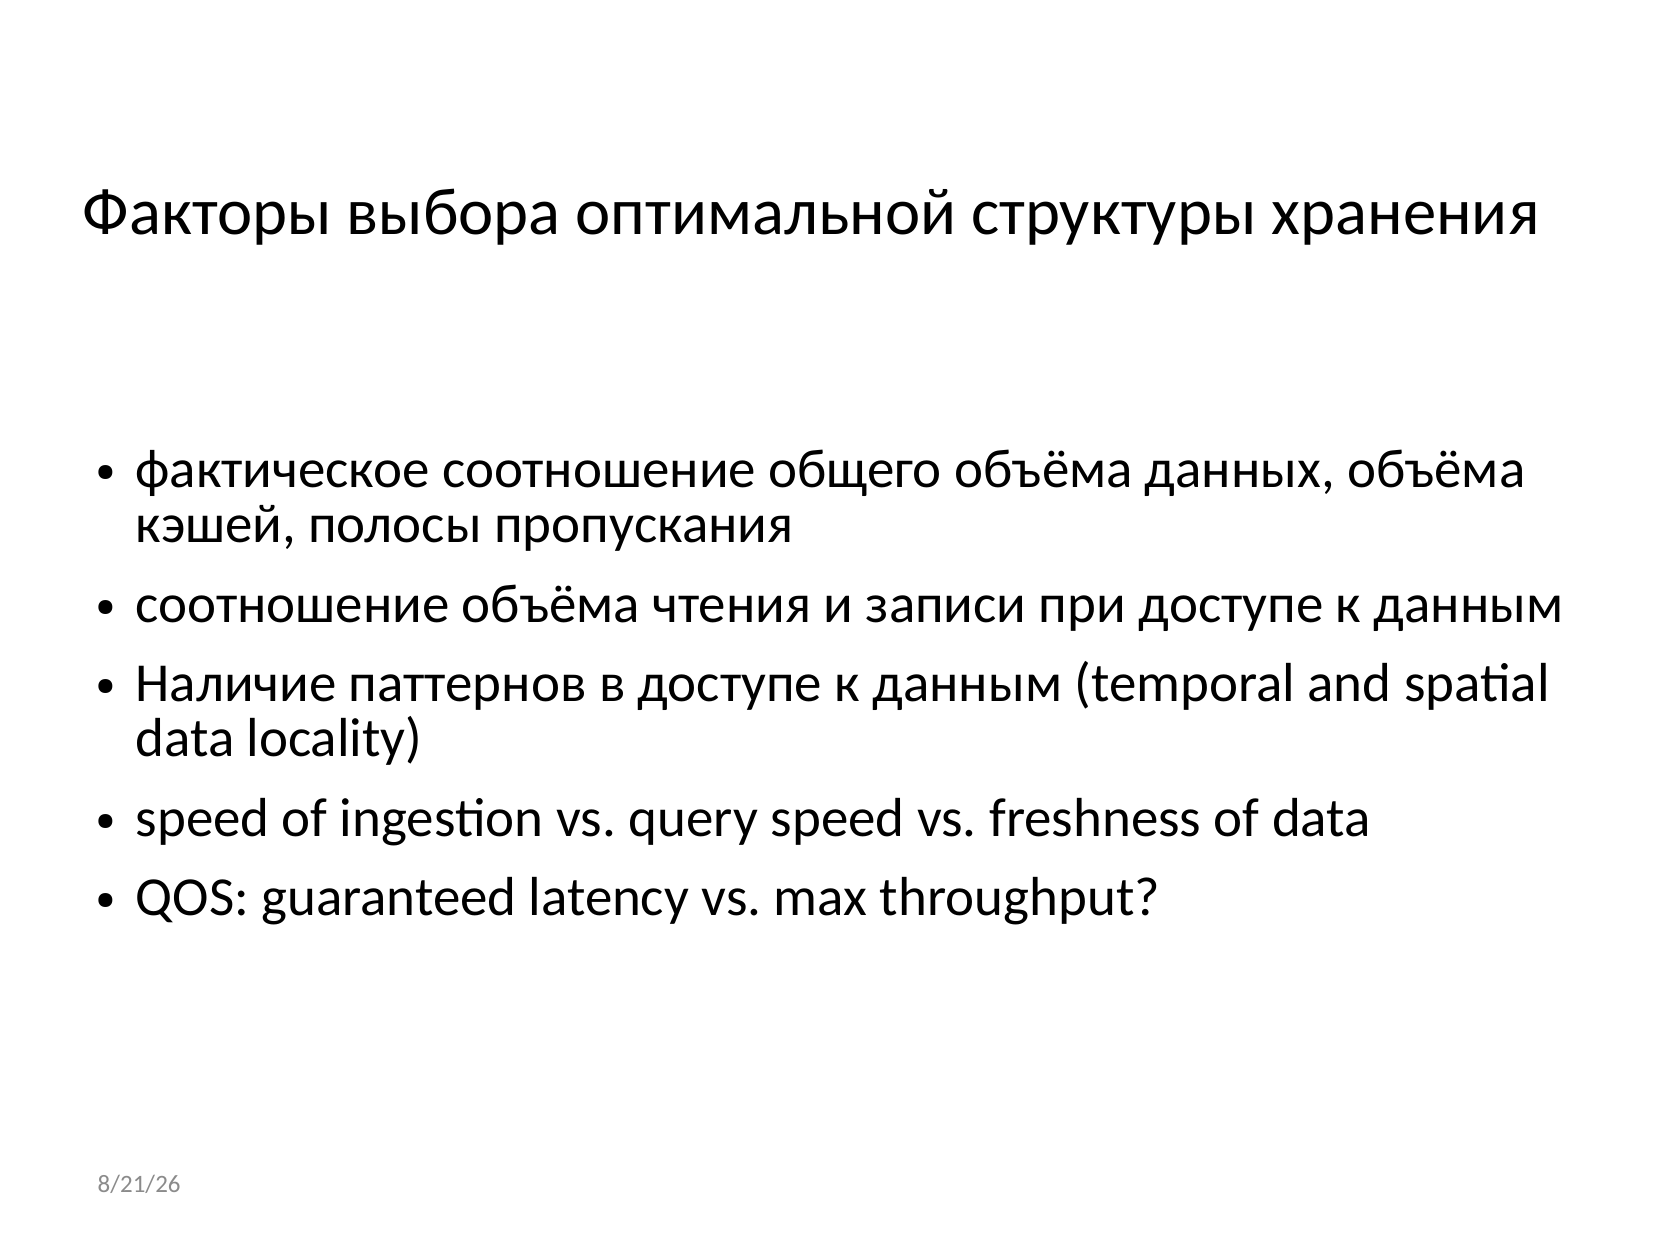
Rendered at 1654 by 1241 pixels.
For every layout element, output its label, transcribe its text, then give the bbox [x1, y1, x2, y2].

list фактическое соотношение общего объёма данных, объёма кэшей, полосы пропускания соотношение объёма чтения и записи при доступе к данным Наличие паттернов в доступе к данным (temporal and spatial data locality) speed of ingestion vs. query speed vs. freshness of data QOS: guaranteed latency vs. max throughput? [82, 446, 1571, 951]
title Факторы выбора оптимальной структуры хранения [82, 114, 1571, 322]
